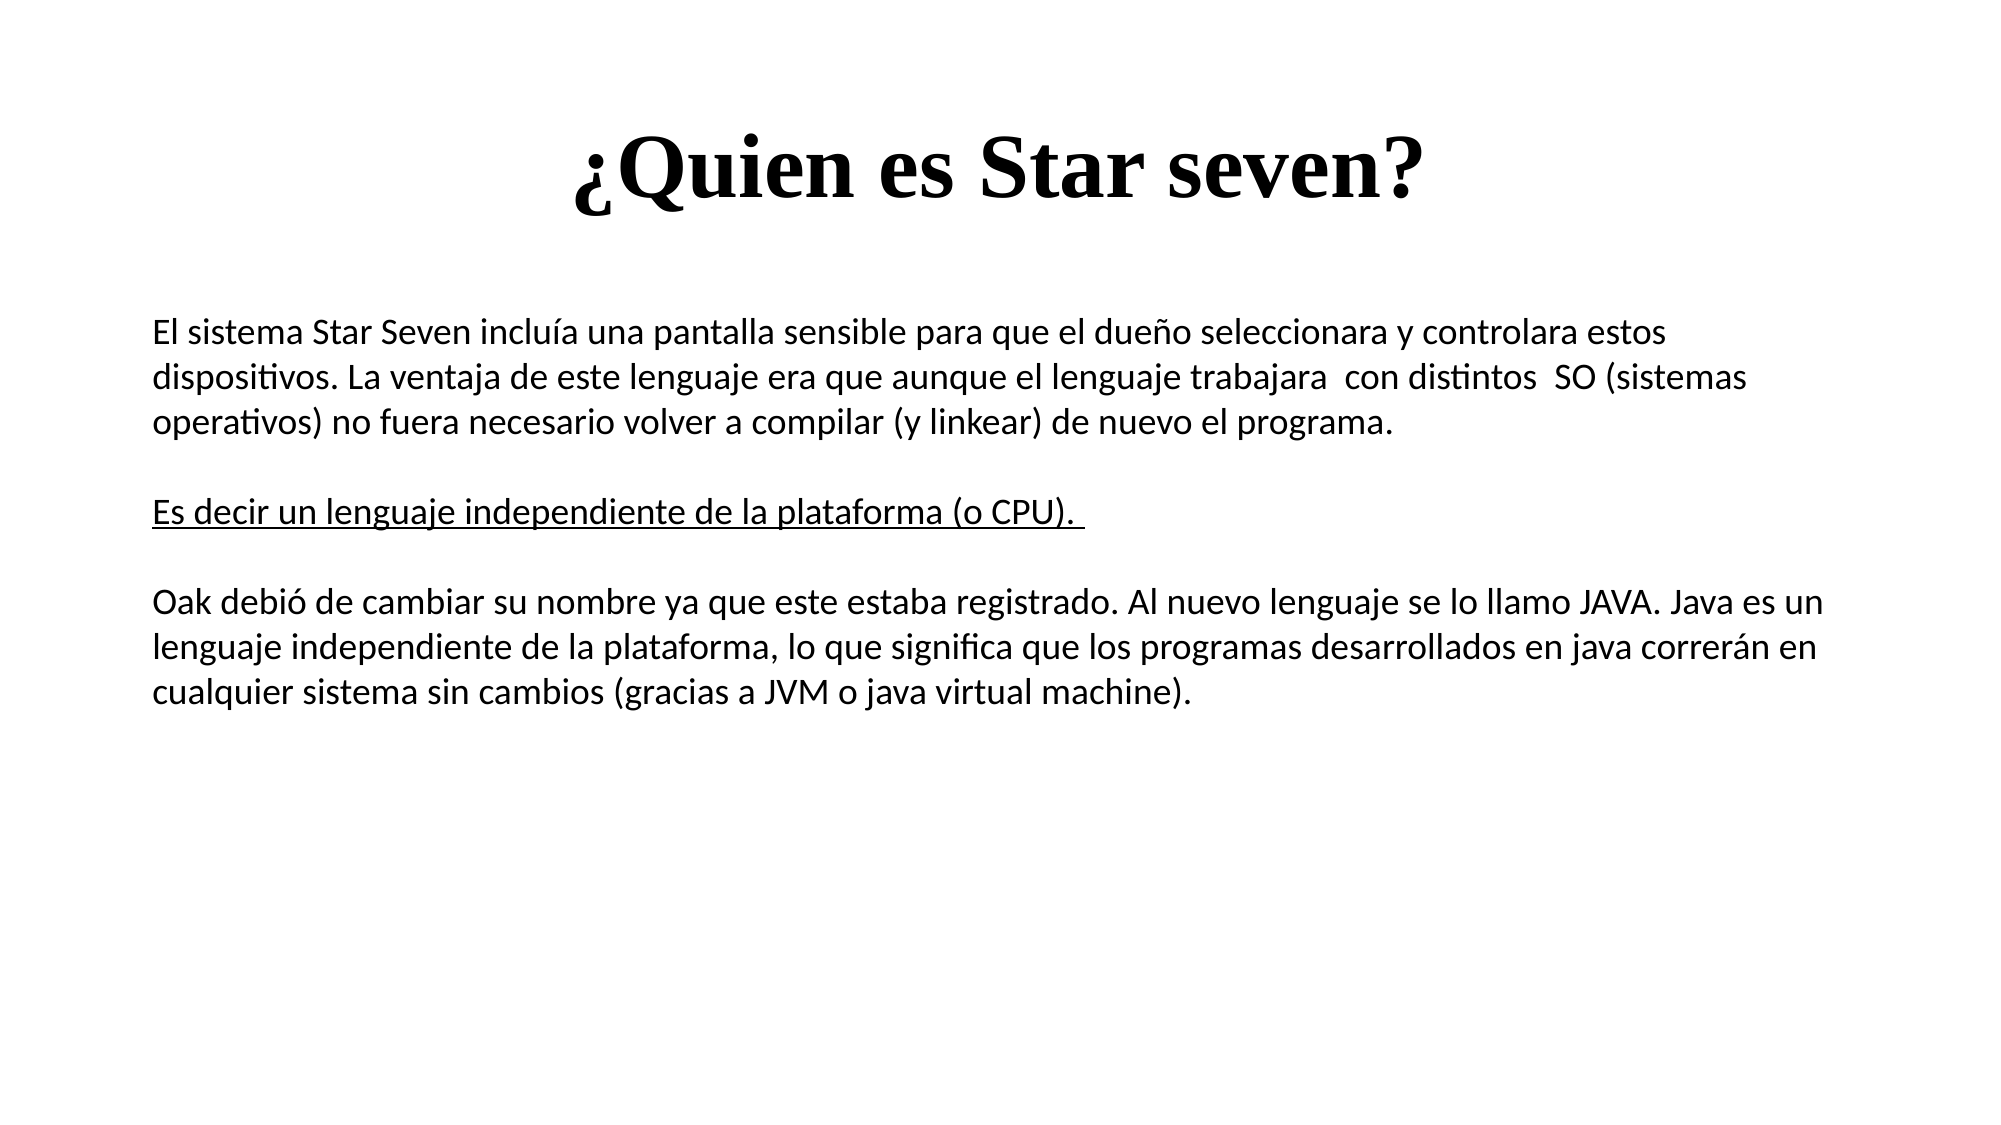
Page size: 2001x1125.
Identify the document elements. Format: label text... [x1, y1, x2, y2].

text_box ¿Quien es Star seven? [137, 59, 1862, 277]
text_box El sistema Star Seven incluía una pantalla sensible para que el dueño seleccionara y controlara estos dispositivos. La ventaja de este lenguaje era que aunque el lenguaje trabajara con distintos SO (sistemas operativos) no fuera necesario volver a compilar (y linkear) de nuevo el programa. Es decir un lenguaje independiente de la plataforma (o CPU). Oak debió de cambiar su nombre ya que este estaba registrado. Al nuevo lenguaje se lo llamo JAVA. Java es un lenguaje independiente de la plataforma, lo que significa que los programas desarrollados en java correrán en cualquier sistema sin cambios (gracias a JVM o java virtual machine). [137, 299, 1862, 1013]
